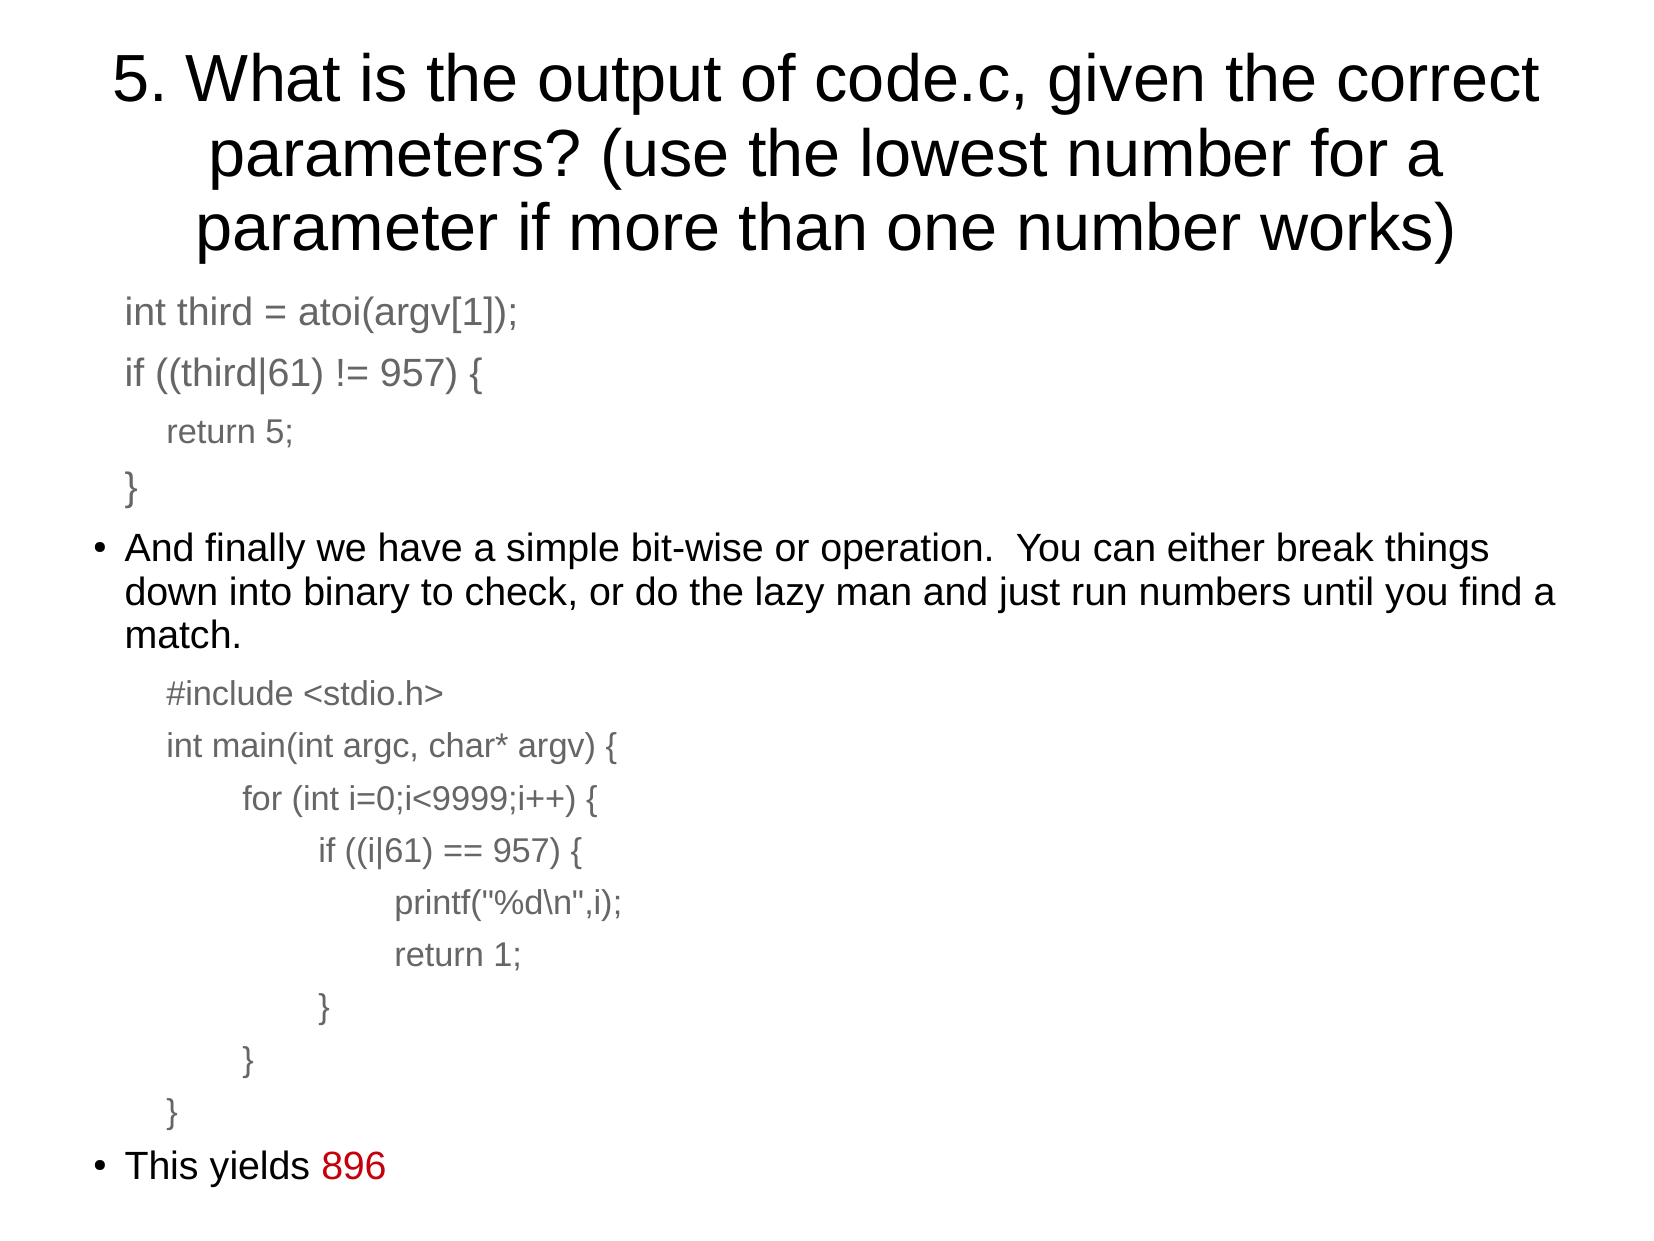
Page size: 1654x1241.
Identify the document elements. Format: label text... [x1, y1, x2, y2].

title 5. What is the output of code.c, given the correct parameters? (use the lowest number for a parameter if more than one number works) [82, 40, 1571, 266]
list int third = atoi(argv[1]); if ((third|61) != 957) { return 5; } And finally we have a simple bit-wise or operation. You can either break things down into binary to check, or do the lazy man and just run numbers until you find a match. #include <stdio.h> int main(int argc, char* argv) { for (int i=0;i<9999;i++) { if ((i|61) == 957) { printf("%d\n",i); return 1; } } } This yields 896 [82, 290, 1571, 1201]
